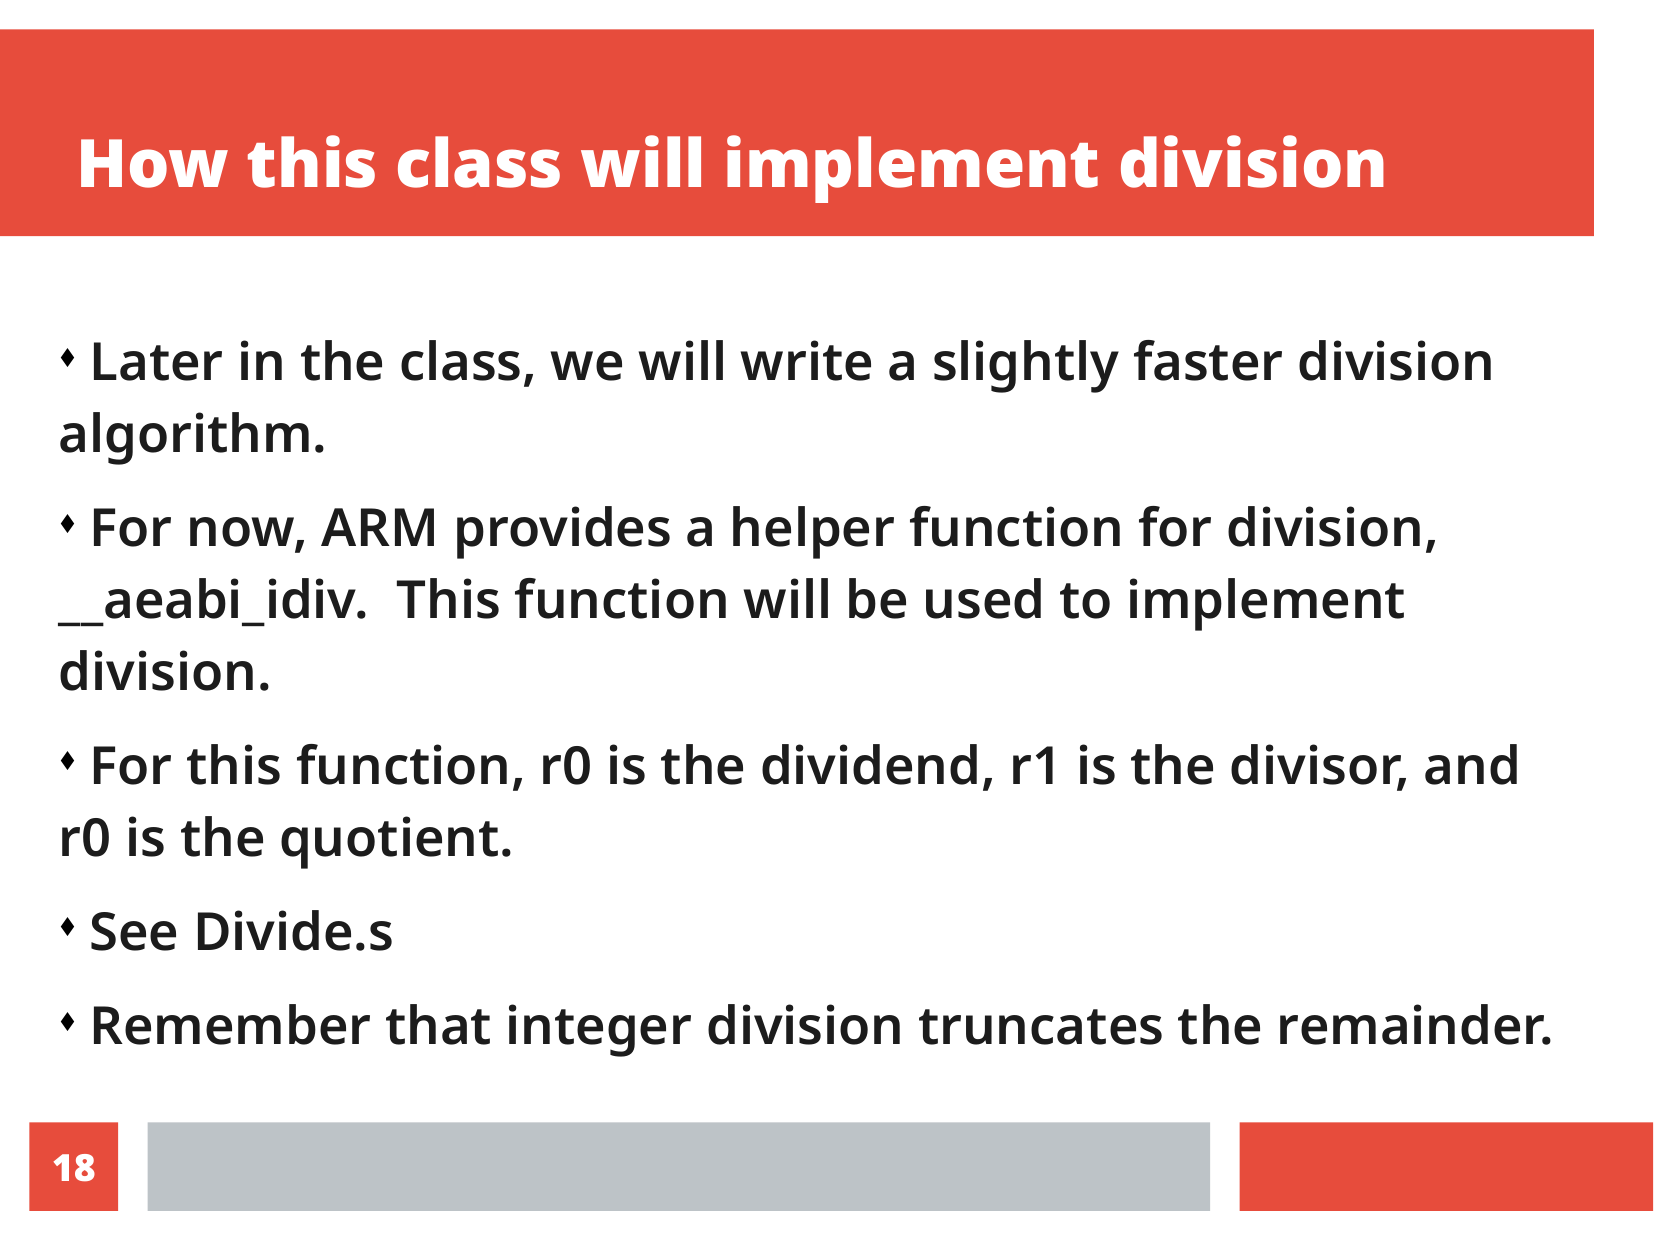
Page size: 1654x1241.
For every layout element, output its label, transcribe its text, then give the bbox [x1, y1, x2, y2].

title How this class will implement division [58, 59, 1594, 207]
list Later in the class, we will write a slightly faster division algorithm. For now, ARM provides a helper function for division, __aeabi_idiv. This function will be used to implement division. For this function, r0 is the dividend, r1 is the divisor, and r0 is the quotient. See Divide.s Remember that integer division truncates the remainder. [58, 324, 1565, 1093]
